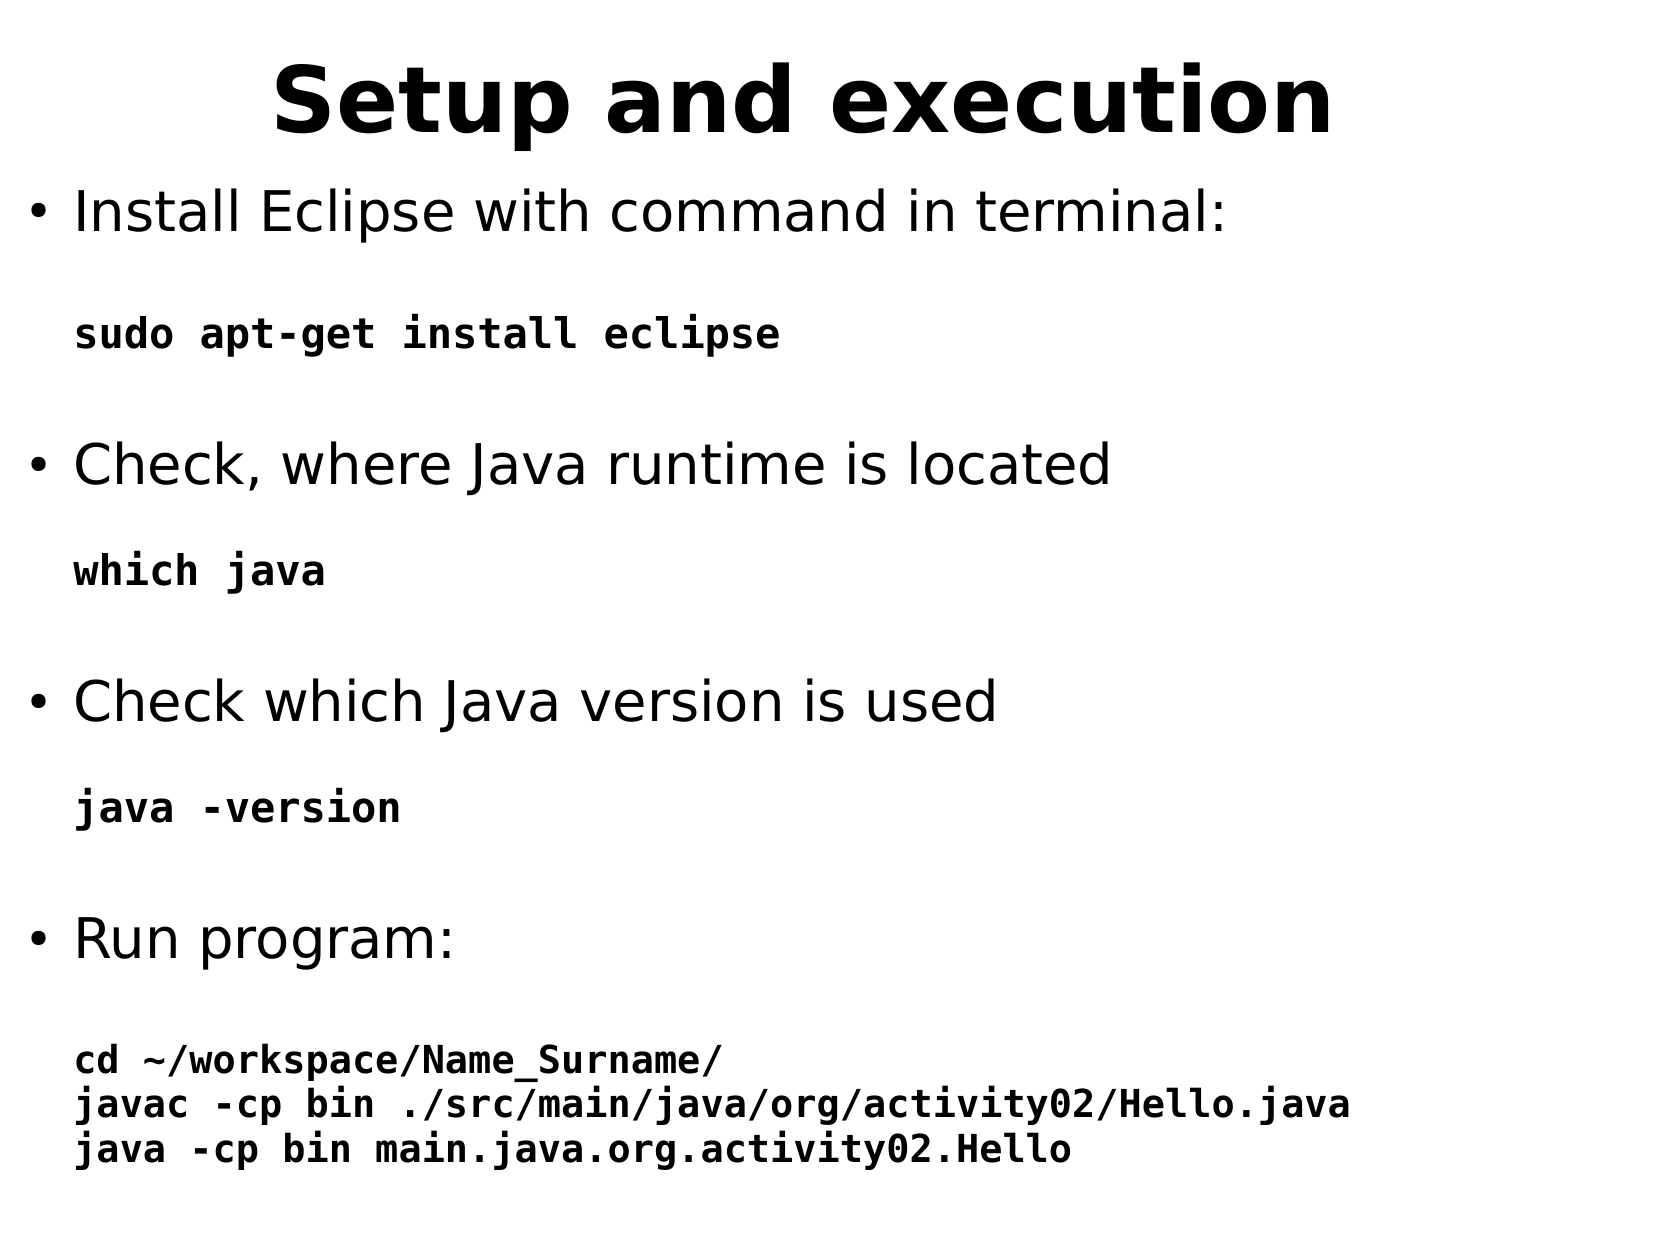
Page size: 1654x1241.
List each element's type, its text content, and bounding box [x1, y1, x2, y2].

title Setup and execution [59, 46, 1548, 154]
list Install Eclipse with command in terminal: sudo apt-get install eclipse Check, where Java runtime is located which java Check which Java version is used java -version Run program: cd ~/workspace/Name_Surname/ javac -cp bin ./src/main/java/org/activity02/Hello.java java -cp bin main.java.org.activity02.Hello [13, 179, 1635, 1180]
